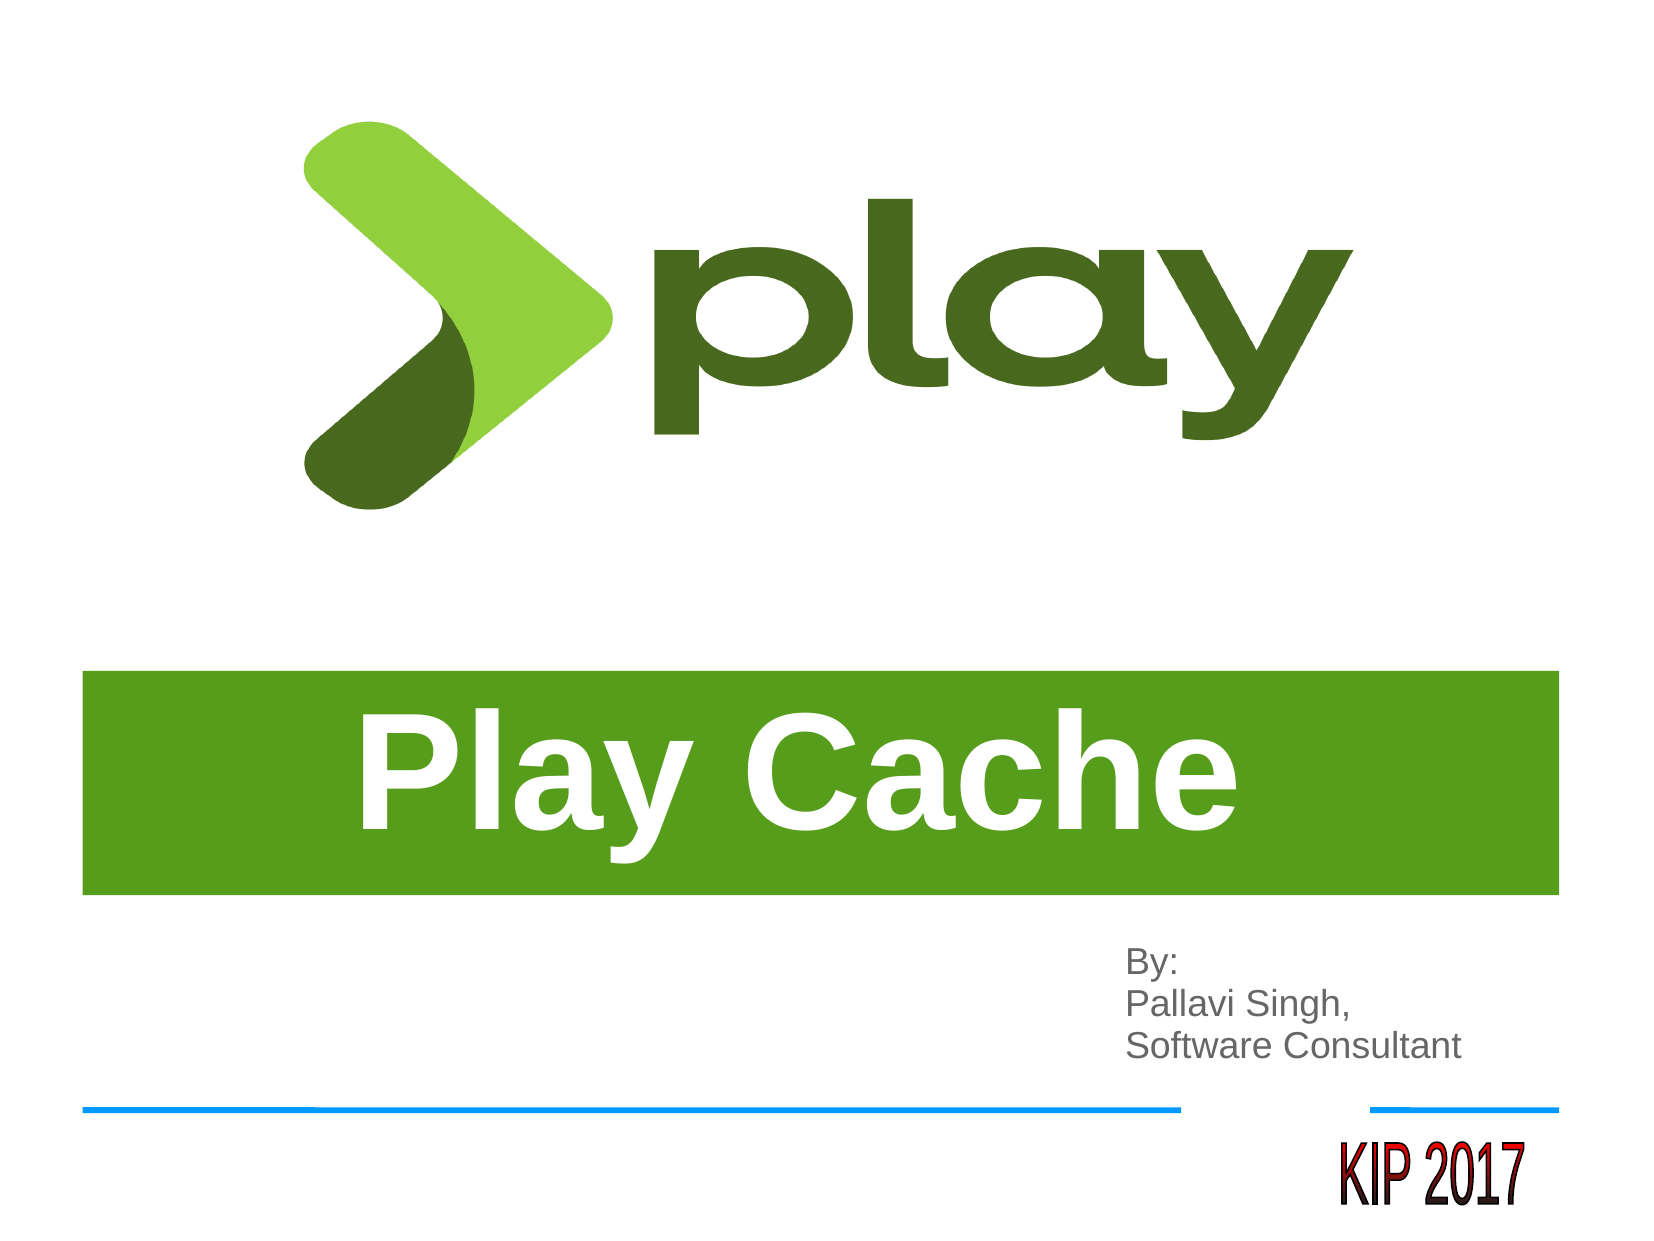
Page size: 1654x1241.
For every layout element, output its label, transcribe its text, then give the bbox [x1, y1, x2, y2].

text_box Play Cache [82, 670, 1560, 896]
text_box By: Pallavi Singh, Software Consultant [1110, 933, 1560, 1074]
picture [236, 100, 1394, 531]
